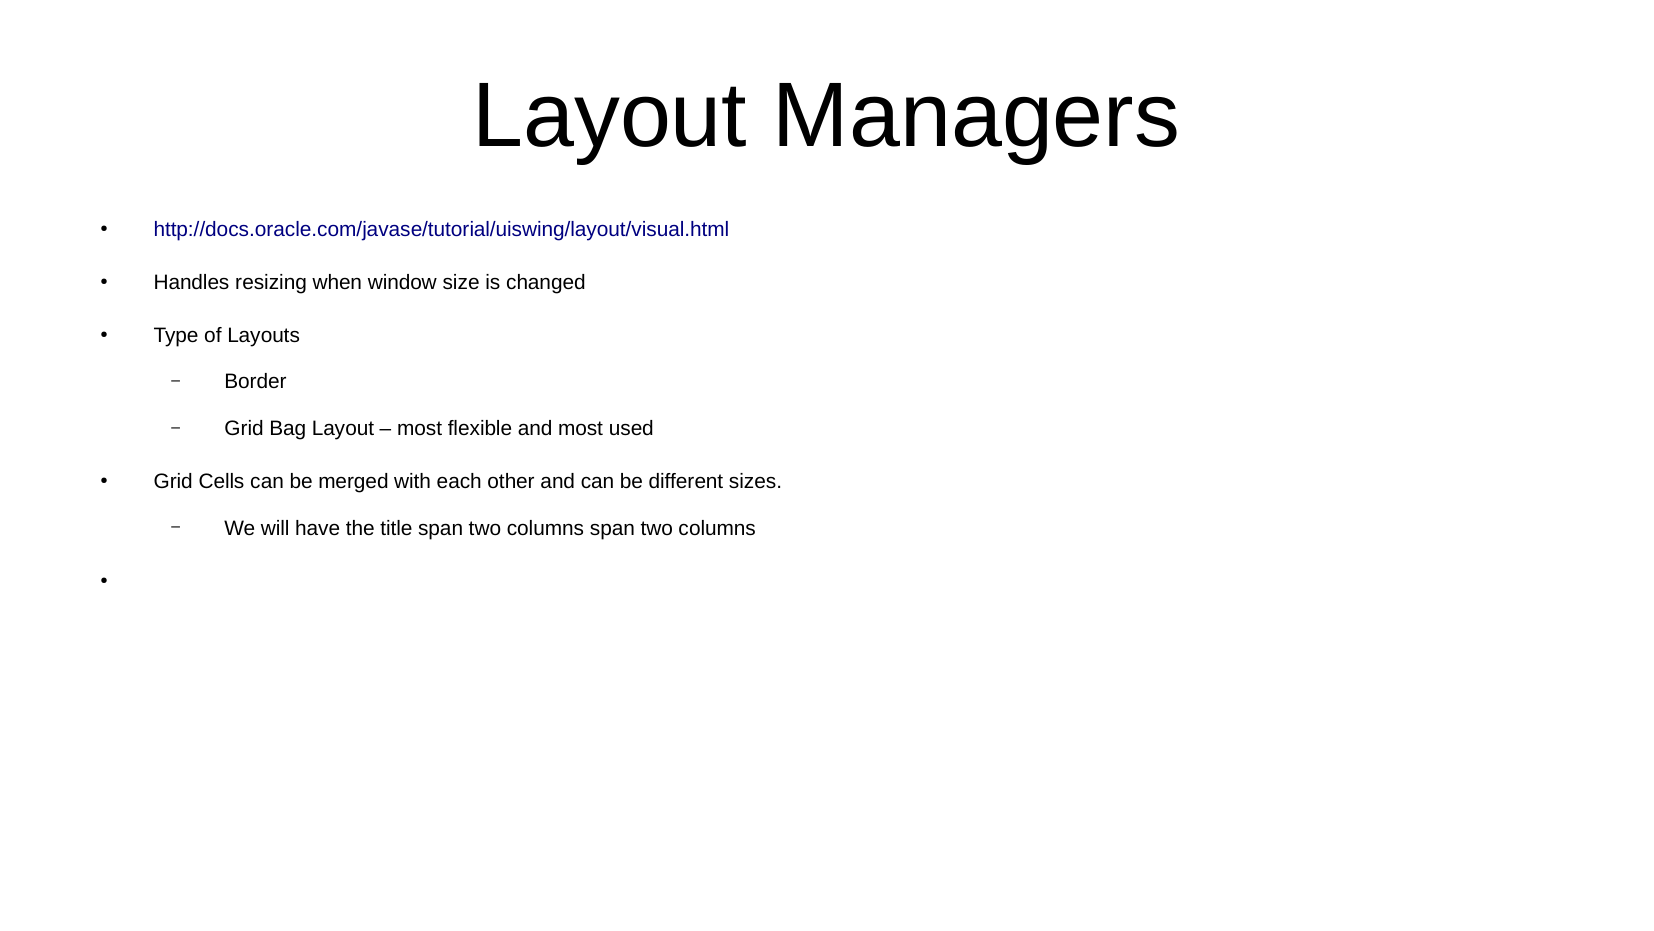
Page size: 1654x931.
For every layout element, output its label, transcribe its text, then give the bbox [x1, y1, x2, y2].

title Layout Managers [82, 37, 1571, 193]
list http://docs.oracle.com/javase/tutorial/uiswing/layout/visual.html Handles resizing when window size is changed Type of Layouts Border Grid Bag Layout – most flexible and most used Grid Cells can be merged with each other and can be different sizes. We will have the title span two columns span two columns [82, 217, 1636, 901]
